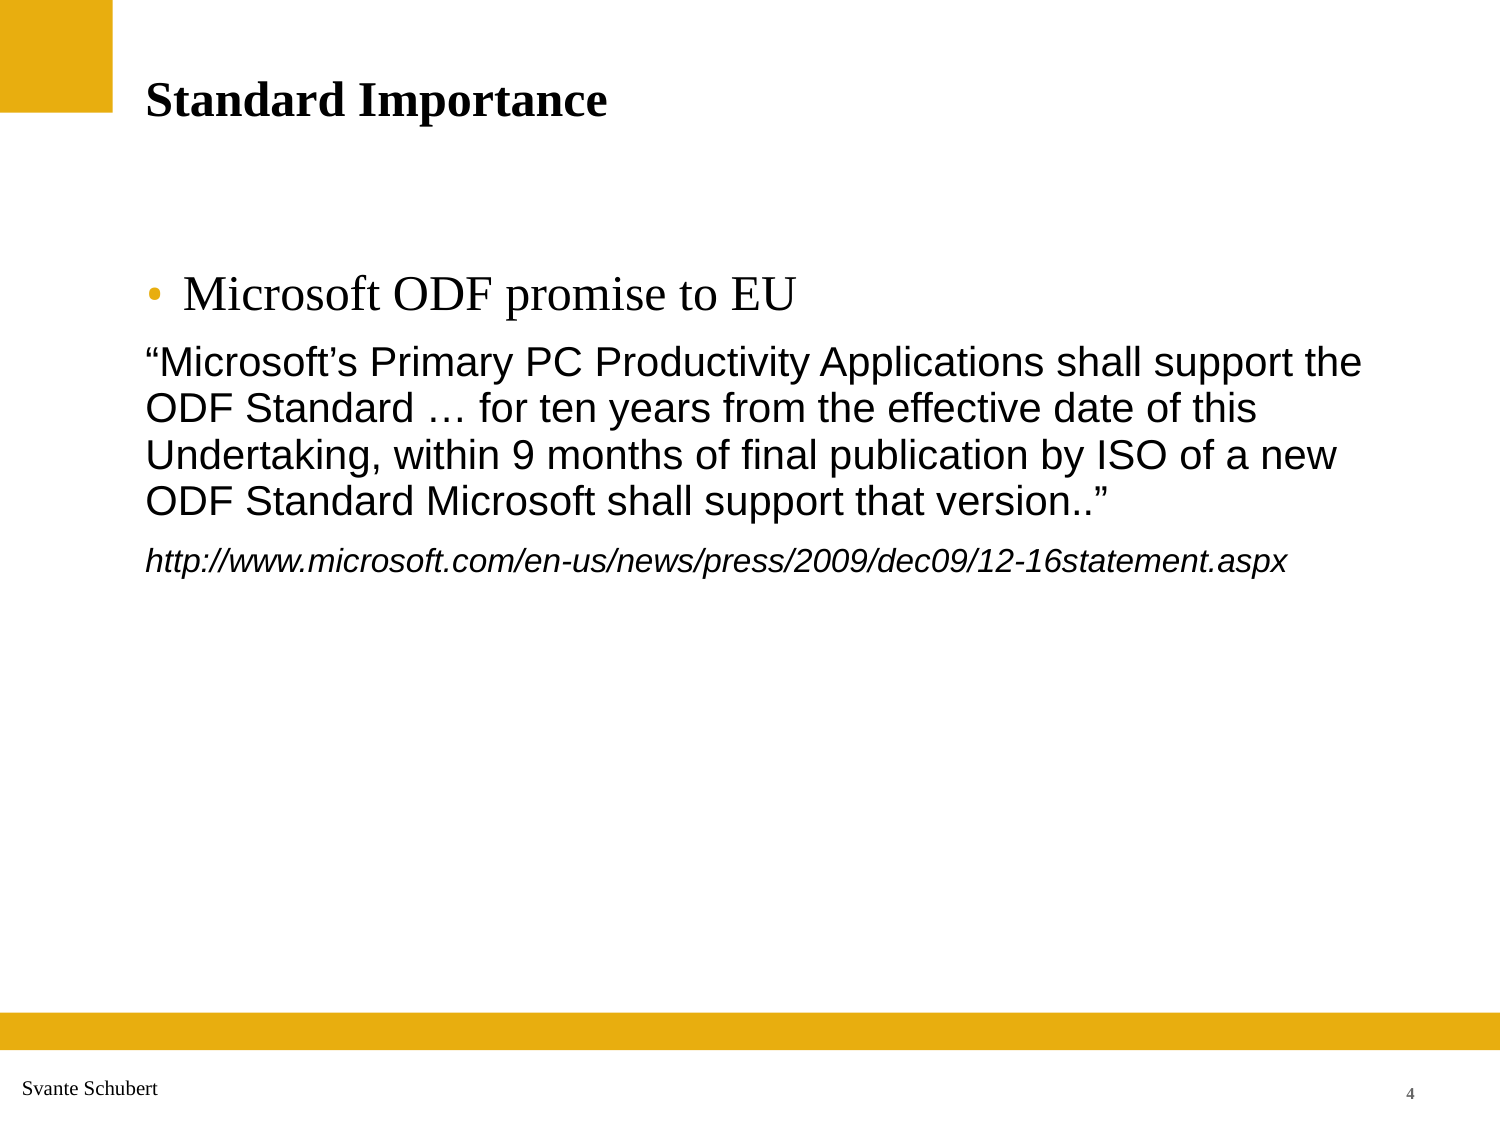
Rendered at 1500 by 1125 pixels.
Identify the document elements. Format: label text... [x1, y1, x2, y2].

list Microsoft ODF promise to EU “Microsoft’s Primary PC Productivity Applications shall support the ODF Standard … for ten years from the effective date of this Undertaking, within 9 months of final publication by ISO of a new ODF Standard Microsoft shall support that version..” http://www.microsoft.com/en-us/news/press/2009/dec09/12-16statement.aspx [145, 265, 1423, 1009]
title Standard Importance [145, 67, 1388, 219]
